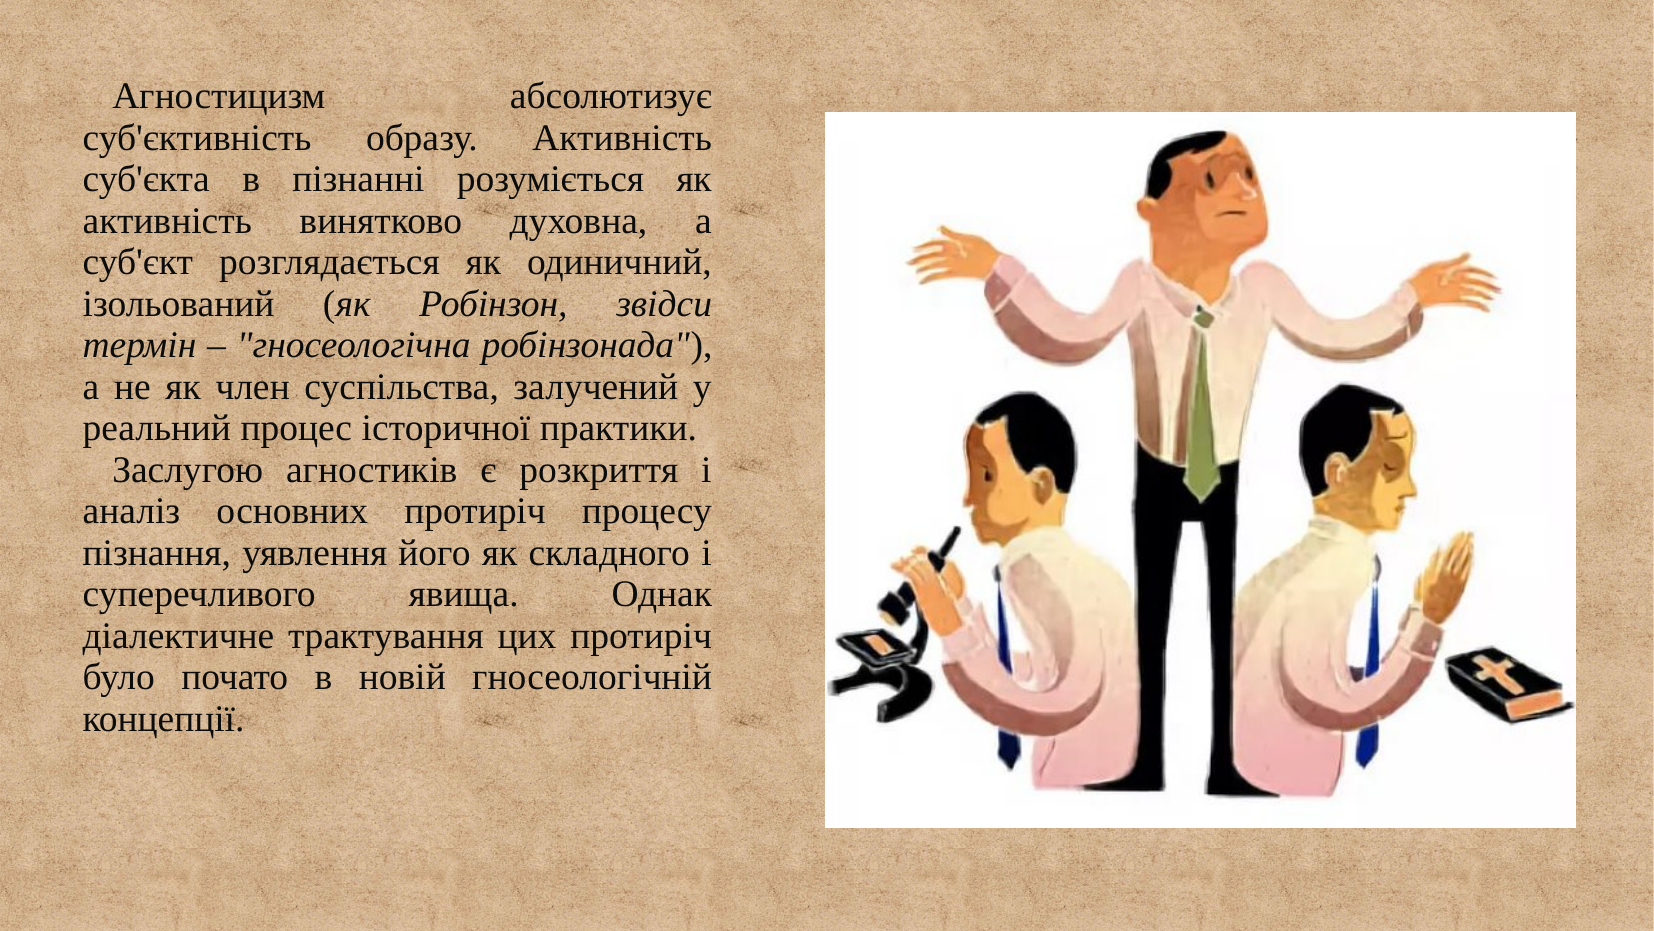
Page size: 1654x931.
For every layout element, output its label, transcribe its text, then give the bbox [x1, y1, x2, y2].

picture [0, 0, 1654, 931]
list Агностицизм абсолютизує суб'єктивність образу. Активність суб'єкта в пізнанні розуміється як активність винятково духовна, а суб'єкт розглядається як одиничний, ізольований (як Робінзон, звідси термін – "гносеологічна робінзонада"), а не як член суспільства, залучений у реальний процес історичної практики. Заслугою агностиків є розкриття і аналіз основних протиріч процесу пізнання, уявлення його як складного і суперечливого явища. Однак діалектичне трактування цих протиріч було почато в новій гносеологічній концепції. [82, 75, 713, 863]
